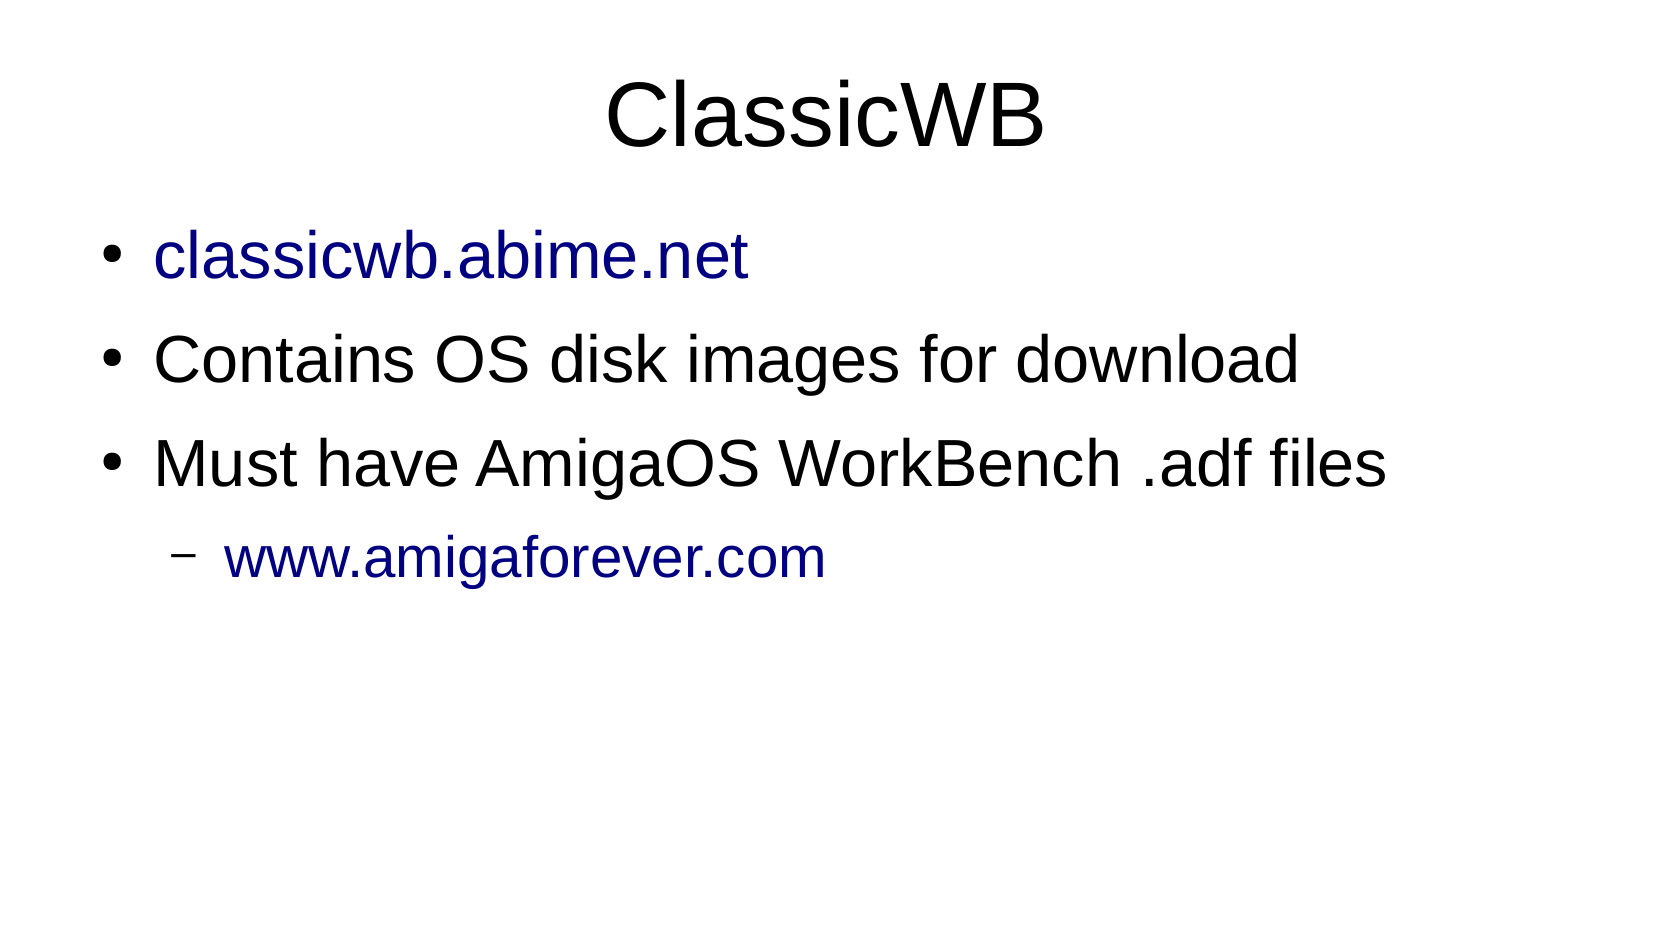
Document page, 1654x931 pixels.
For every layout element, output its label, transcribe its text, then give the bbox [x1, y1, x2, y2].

list classicwb.abime.net Contains OS disk images for download Must have AmigaOS WorkBench .adf files www.amigaforever.com [82, 217, 1571, 758]
title ClassicWB [82, 37, 1571, 193]
